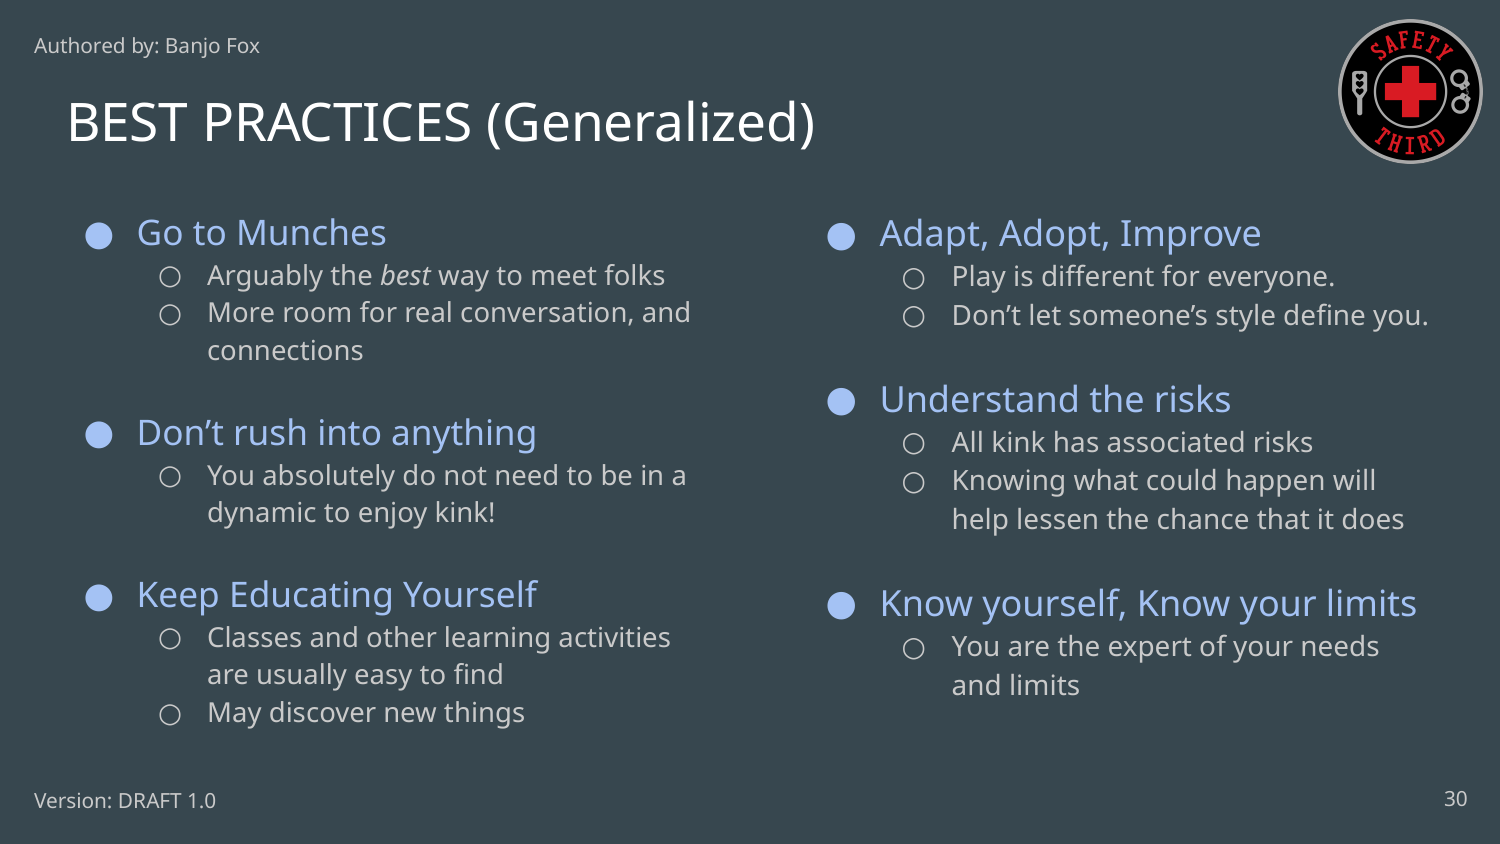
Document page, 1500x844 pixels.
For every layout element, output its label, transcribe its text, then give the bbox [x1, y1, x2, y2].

list Go to Munches Arguably the best way to meet folks More room for real conversation, and connections Don’t rush into anything You absolutely do not need to be in a dynamic to enjoy kink! Keep Educating Yourself Classes and other learning activities are usually easy to find May discover new things [51, 189, 708, 750]
slide_number <number> [1392, 767, 1483, 833]
list Adapt, Adopt, Improve Play is different for everyone. Don’t let someone’s style define you. Understand the risks All kink has associated risks Knowing what could happen will help lessen the chance that it does Know yourself, Know your limits You are the expert of your needs and limits [792, 189, 1449, 750]
title BEST PRACTICES (Generalized) [51, 72, 1319, 167]
picture [1338, 19, 1483, 164]
